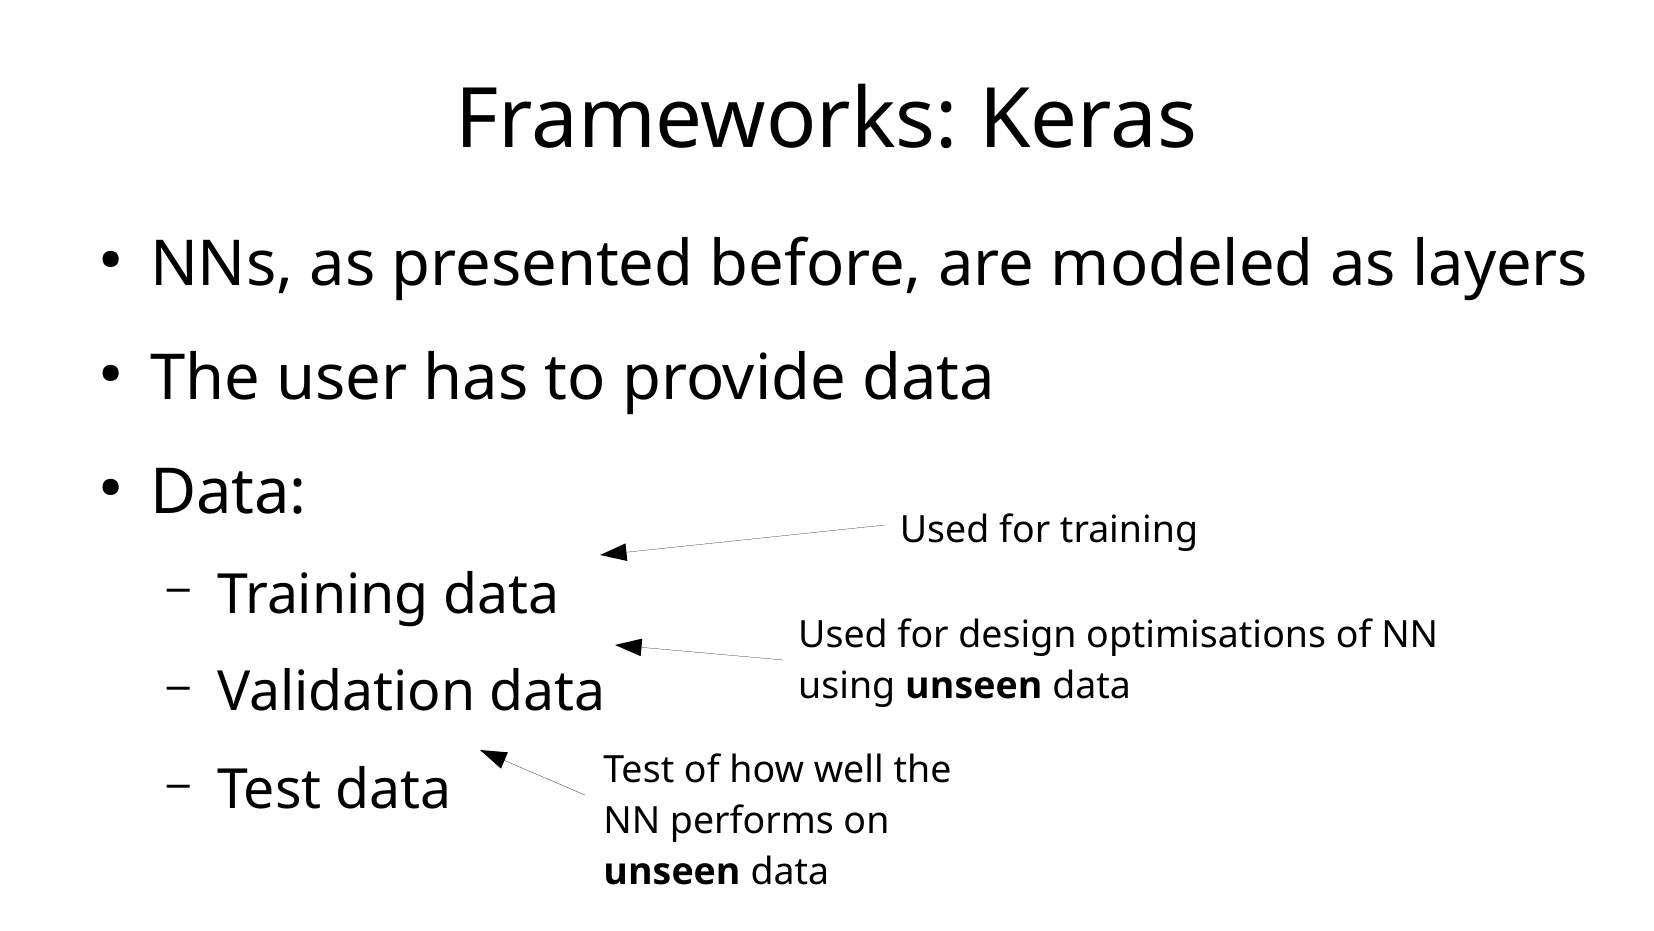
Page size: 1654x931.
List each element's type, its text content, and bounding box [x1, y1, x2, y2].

text_box Test of how well the NN performs on unseen data [588, 735, 954, 885]
text_box Used for design optimisations of NN using unseen data [783, 600, 1416, 705]
list NNs, as presented before, are modeled as layers The user has to provide data Data: Training data Validation data Test data [82, 217, 1621, 886]
title Frameworks: Keras [82, 37, 1571, 193]
text_box Used for training [885, 495, 1193, 555]
